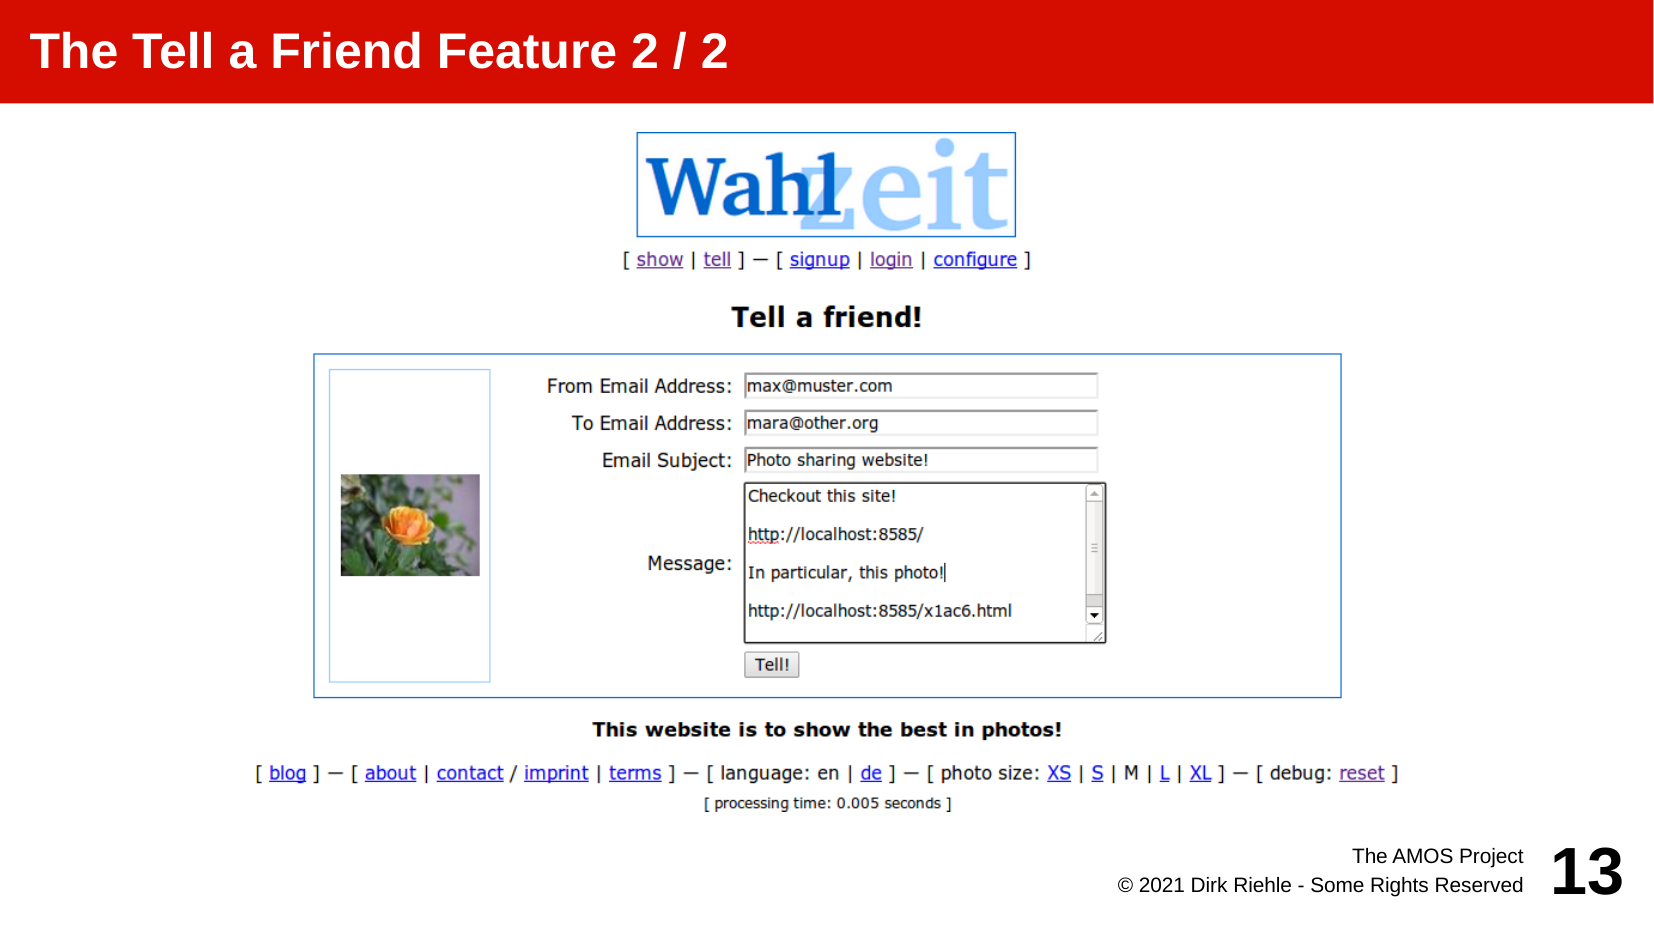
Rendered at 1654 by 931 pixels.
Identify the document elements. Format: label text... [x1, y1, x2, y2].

picture [256, 132, 1398, 813]
title The Tell a Friend Feature 2 / 2 [0, 0, 1654, 104]
